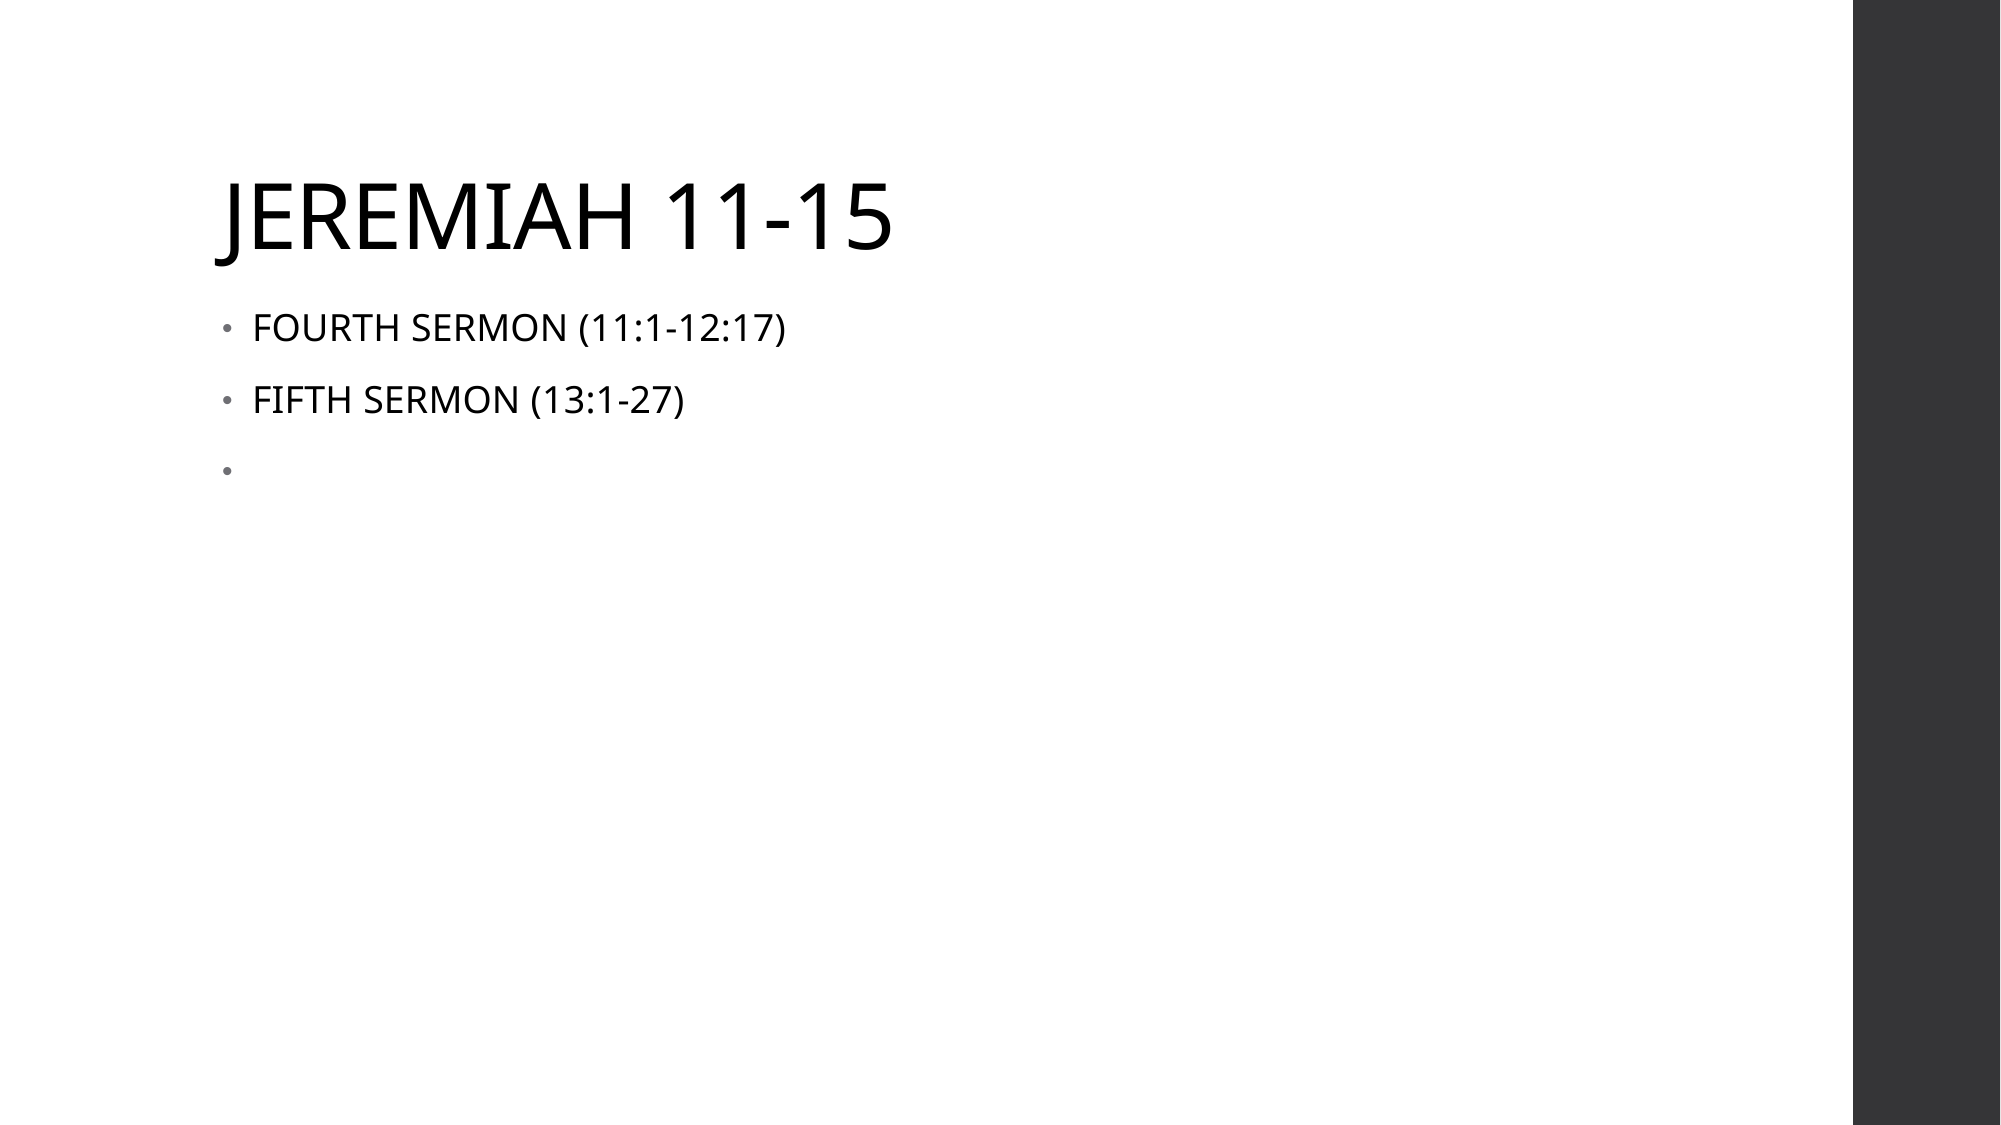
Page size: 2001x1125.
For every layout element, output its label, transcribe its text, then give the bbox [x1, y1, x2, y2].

list FOURTH SERMON (11:1-12:17) FIFTH SERMON (13:1-27) [206, 299, 1617, 1014]
title JEREMIAH 11-15 [206, 60, 1797, 278]
